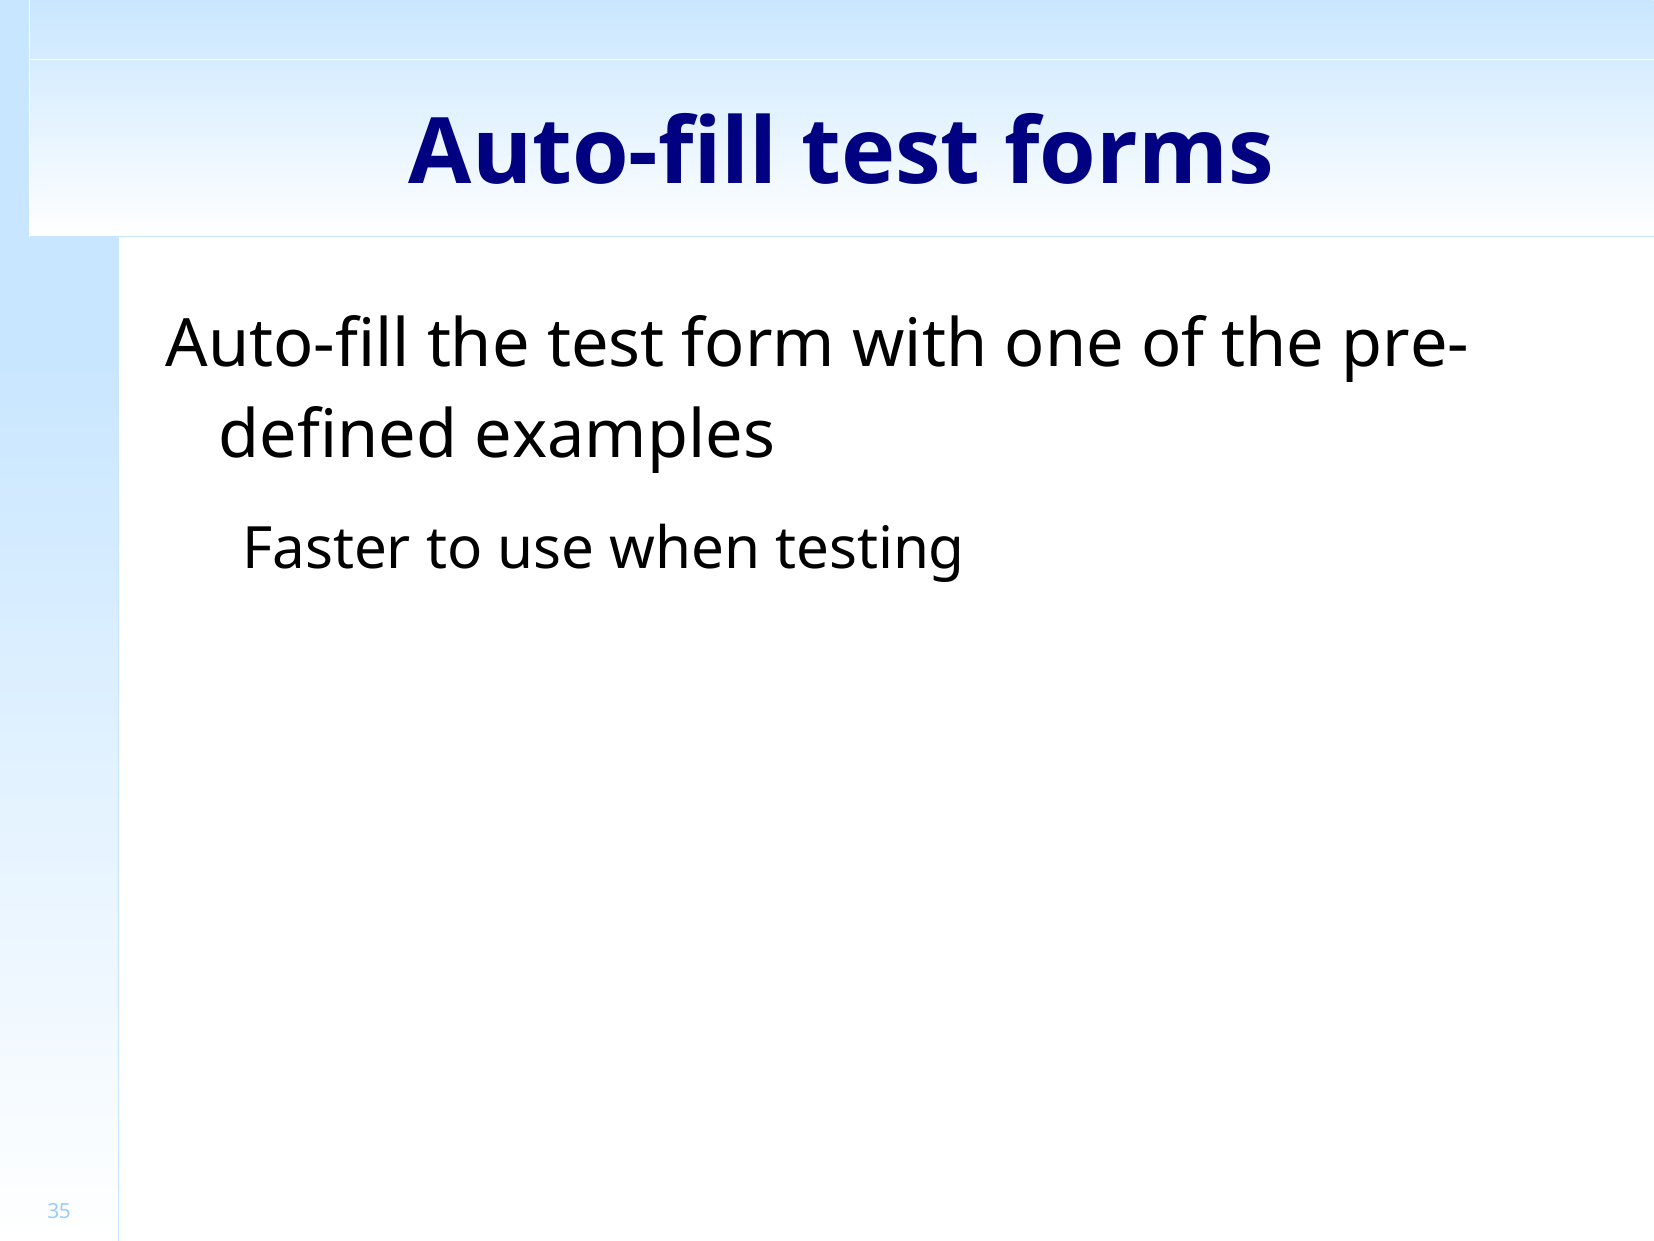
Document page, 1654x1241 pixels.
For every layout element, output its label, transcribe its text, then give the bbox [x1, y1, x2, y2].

title Auto-fill test forms [29, 59, 1654, 237]
list Auto-fill the test form with one of the pre-defined examples Faster to use when testing [147, 295, 1625, 1182]
